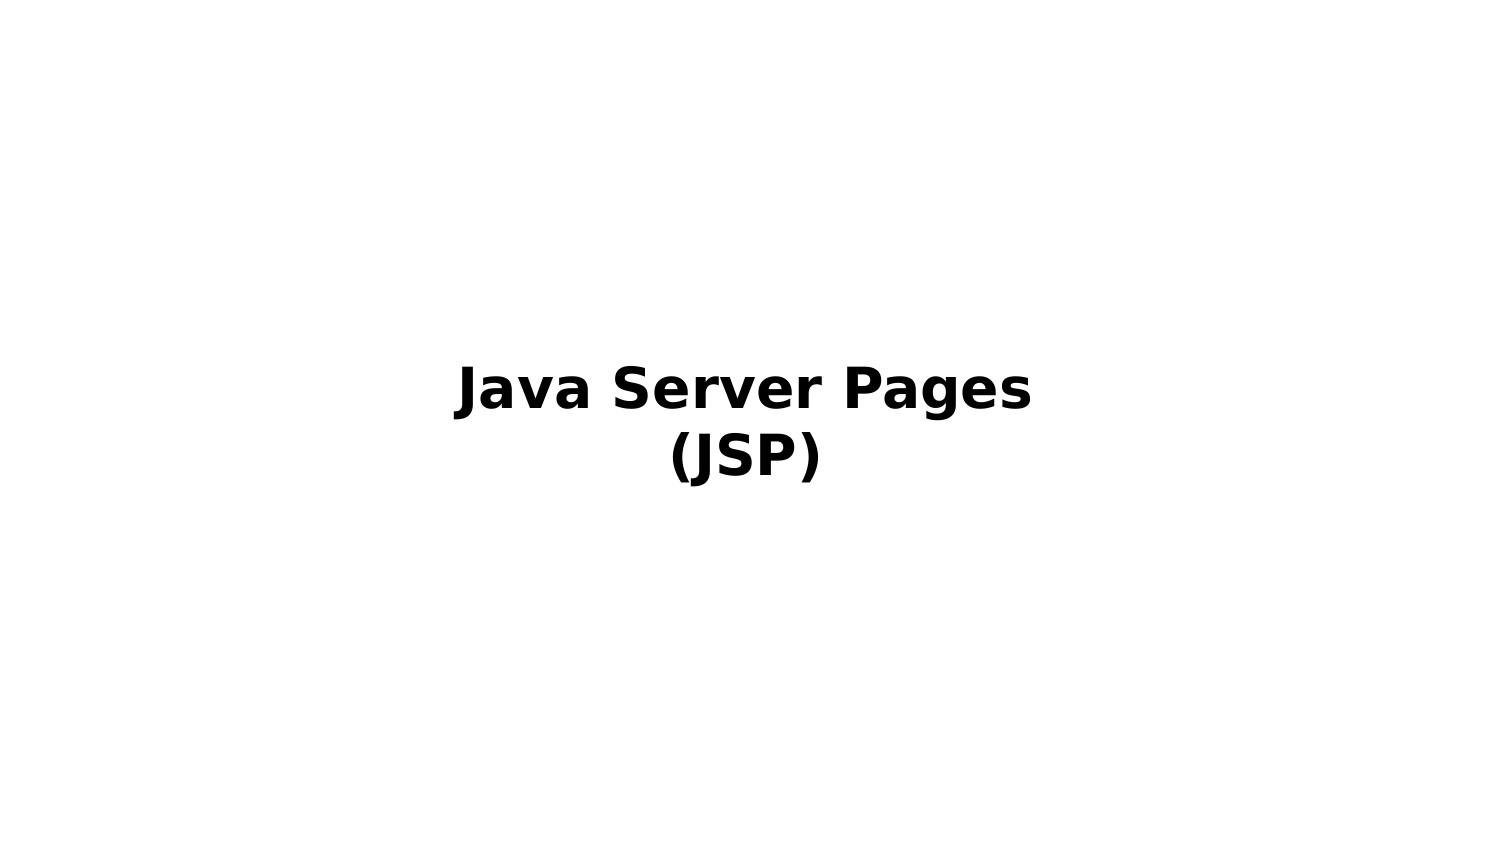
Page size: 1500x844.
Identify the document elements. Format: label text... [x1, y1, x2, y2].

title Java Server Pages (JSP) [70, 356, 1421, 489]
